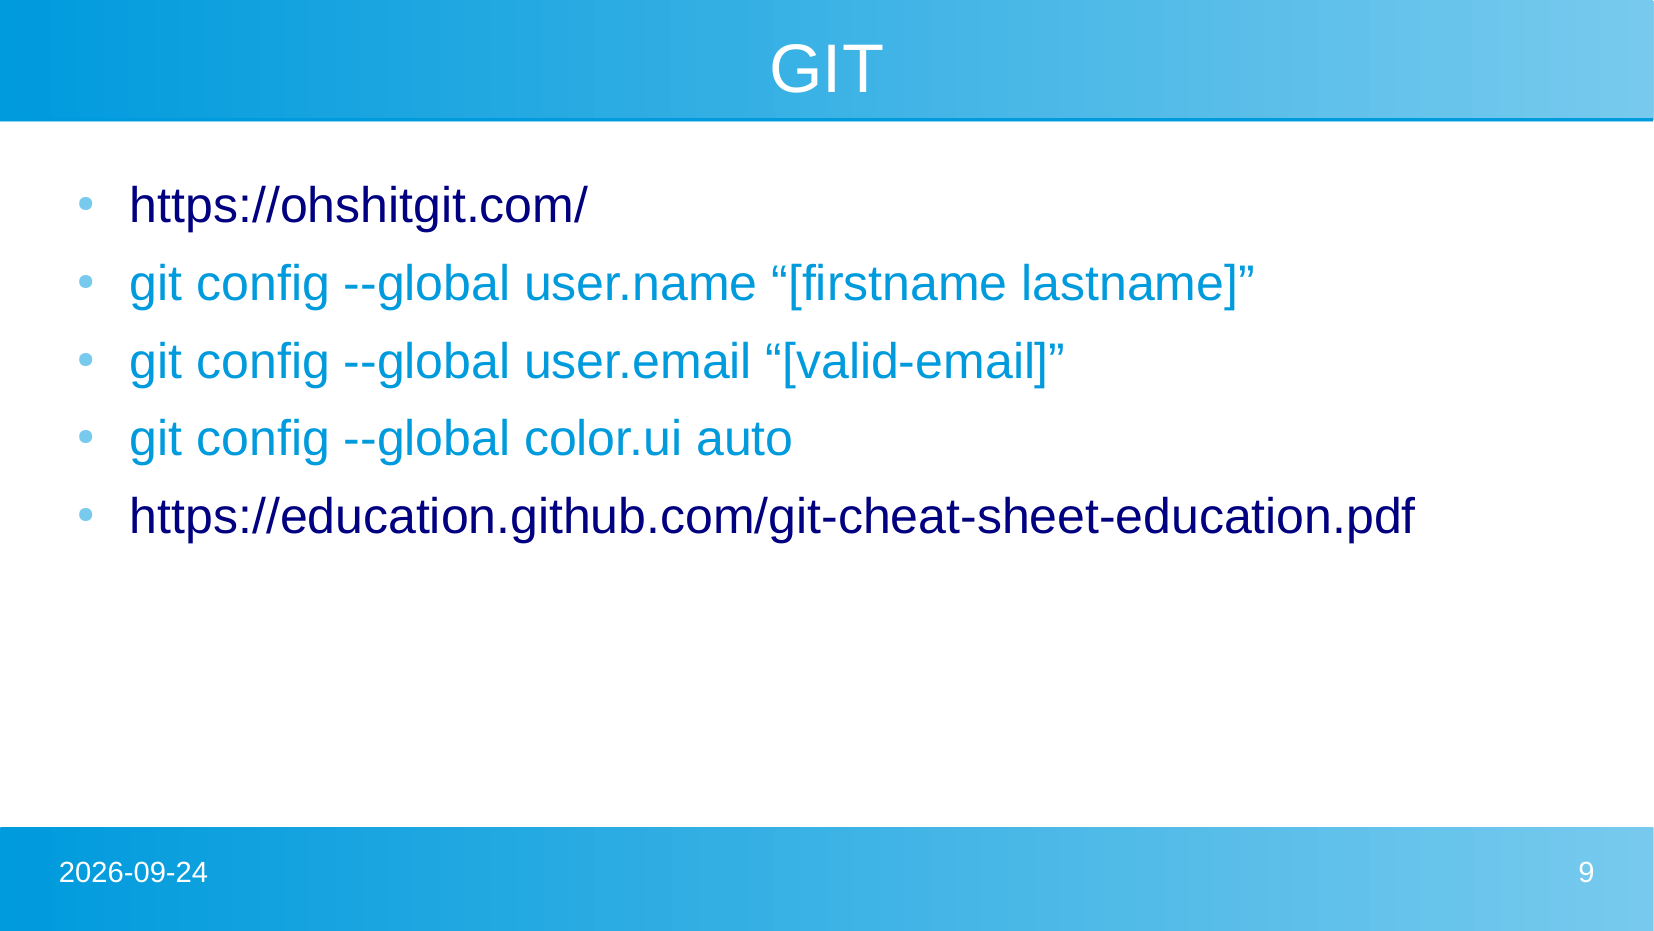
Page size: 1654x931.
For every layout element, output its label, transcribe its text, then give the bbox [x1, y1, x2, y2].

list https://ohshitgit.com/ git config --global user.name “[firstname lastname]” git config --global user.email “[valid-email]” git config --global color.ui auto https://education.github.com/git-cheat-sheet-education.pdf [59, 177, 1595, 768]
title GIT [59, 29, 1595, 108]
